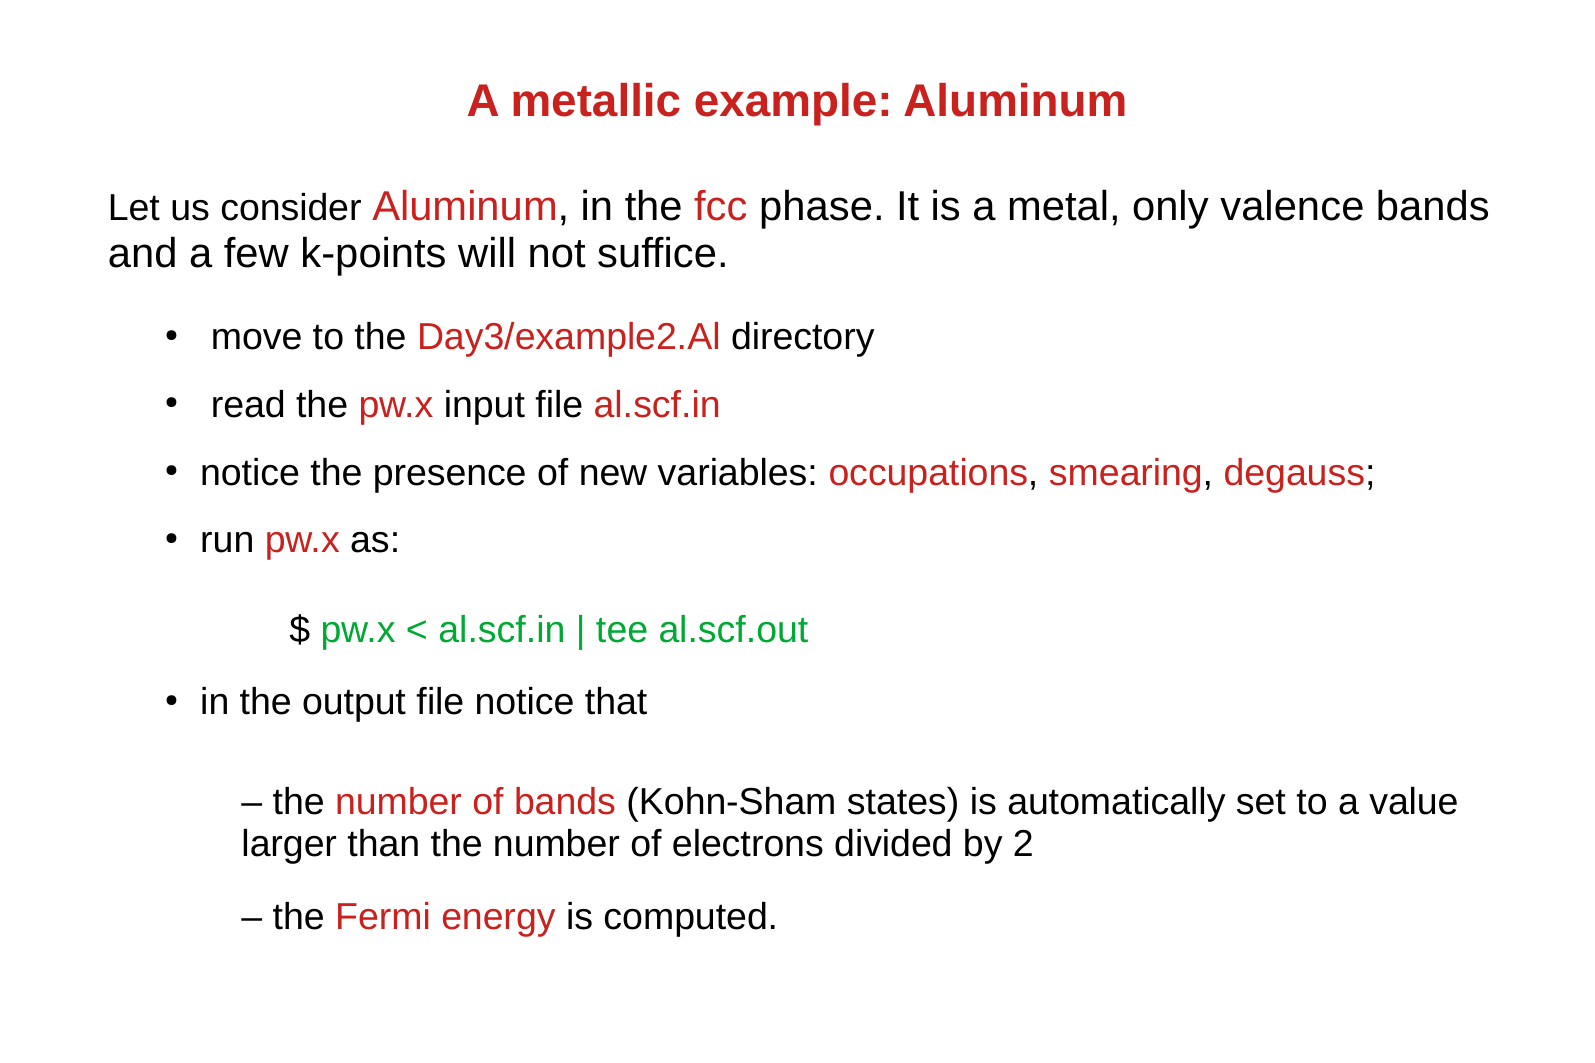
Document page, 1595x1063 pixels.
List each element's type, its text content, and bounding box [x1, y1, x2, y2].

text_box – the number of bands (Kohn-Sham states) is automatically set to a value larger than the number of electrons divided by 2 [226, 772, 1502, 872]
text_box read the pw.x input file al.scf.in [150, 375, 1595, 443]
text_box $ pw.x < al.scf.in | tee al.scf.out [274, 600, 1216, 663]
text_box run pw.x as: [150, 511, 1595, 587]
text_box A metallic example: Aluminum [207, 67, 1388, 144]
text_box Let us consider Aluminum, in the fcc phase. It is a metal, only valence bands and a few k-points will not suffice. [93, 175, 1563, 305]
text_box – the Fermi energy is computed. [226, 887, 1502, 945]
text_box in the output file notice that [150, 673, 1595, 749]
text_box notice the presence of new variables: occupations, smearing, degauss; [150, 443, 1595, 511]
text_box move to the Day3/example2.Al directory [150, 308, 1595, 375]
